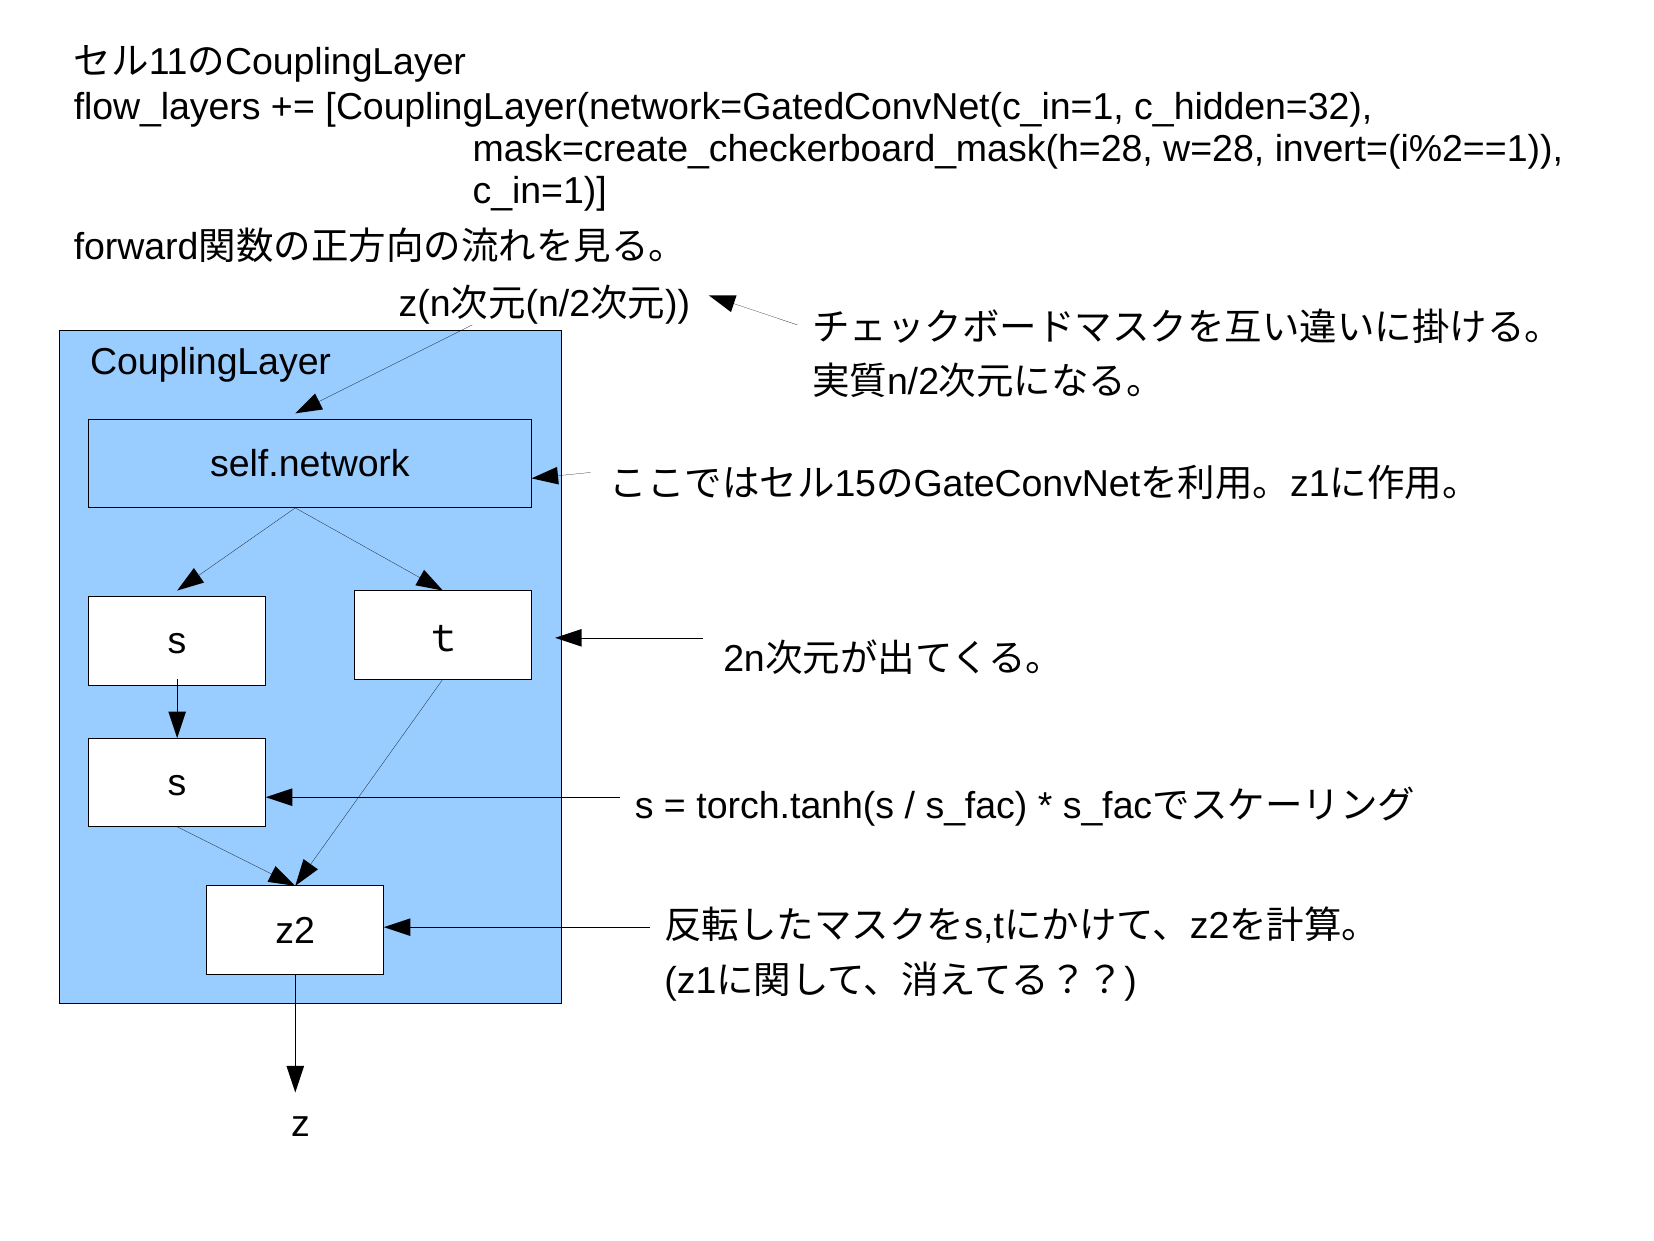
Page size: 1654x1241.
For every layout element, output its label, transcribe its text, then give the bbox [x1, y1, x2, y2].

text_box CouplingLayer [75, 332, 346, 390]
text_box ここではセル15のGateConvNetを利用。z1に作用。 [594, 445, 1440, 502]
text_box [59, 330, 562, 1004]
text_box ｔ [354, 590, 532, 680]
text_box s = torch.tanh(s / s_fac) * s_facでスケーリング [620, 767, 1402, 825]
text_box [298, 476, 562, 797]
text_box s [88, 596, 266, 686]
text_box [296, 928, 562, 1004]
text_box z [276, 1094, 325, 1152]
text_box forward関数の正方向の流れを見る。 [59, 208, 677, 266]
text_box セル11のCouplingLayer flow_layers += [CouplingLayer(network=GatedConvNet(c_in=1, c_hidden=32), mask=create_checkerboard_mask(h=28, w=28, invert=(i%2==1)), c_in=1)] [59, 23, 1578, 207]
text_box s [88, 738, 266, 827]
text_box 反転したマスクをs,tにかけて、z2を計算。 (z1に関して、消えてる？？) [649, 888, 1326, 987]
text_box 2n次元が出てくる。 [708, 620, 1043, 677]
text_box z2 [206, 885, 384, 975]
text_box self.network [88, 419, 532, 508]
text_box [180, 798, 357, 884]
text_box z(n次元(n/2次元)) [383, 265, 709, 353]
text_box [298, 798, 562, 927]
text_box チェックボードマスクを互い違いに掛ける。 実質n/2次元になる。 [797, 289, 1487, 384]
